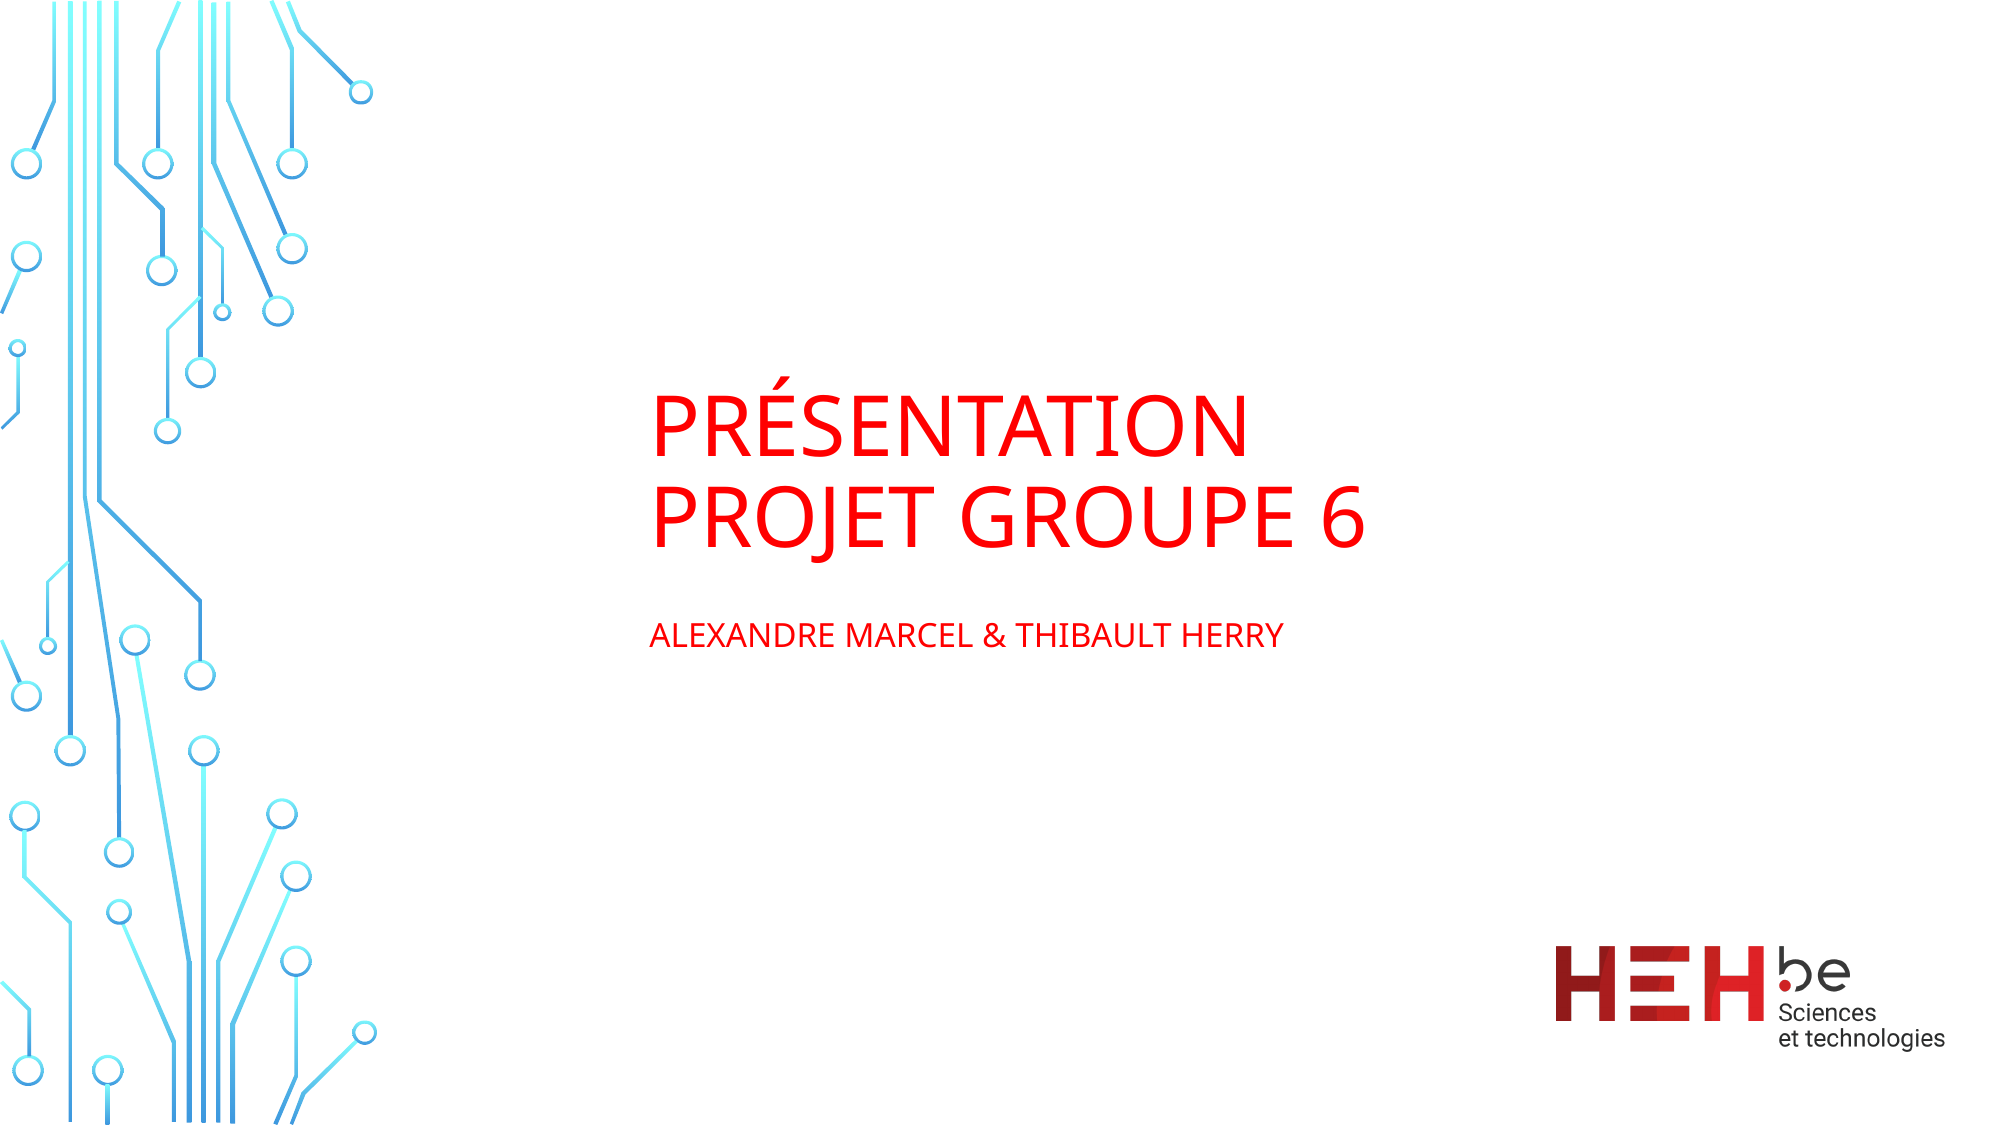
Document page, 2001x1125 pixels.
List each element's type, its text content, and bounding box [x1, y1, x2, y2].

title Présentation projet groupe 6 [634, 305, 1418, 574]
picture [1524, 914, 1976, 1078]
subtitle Alexandre Marcel & Thibault Herry [634, 598, 1418, 691]
